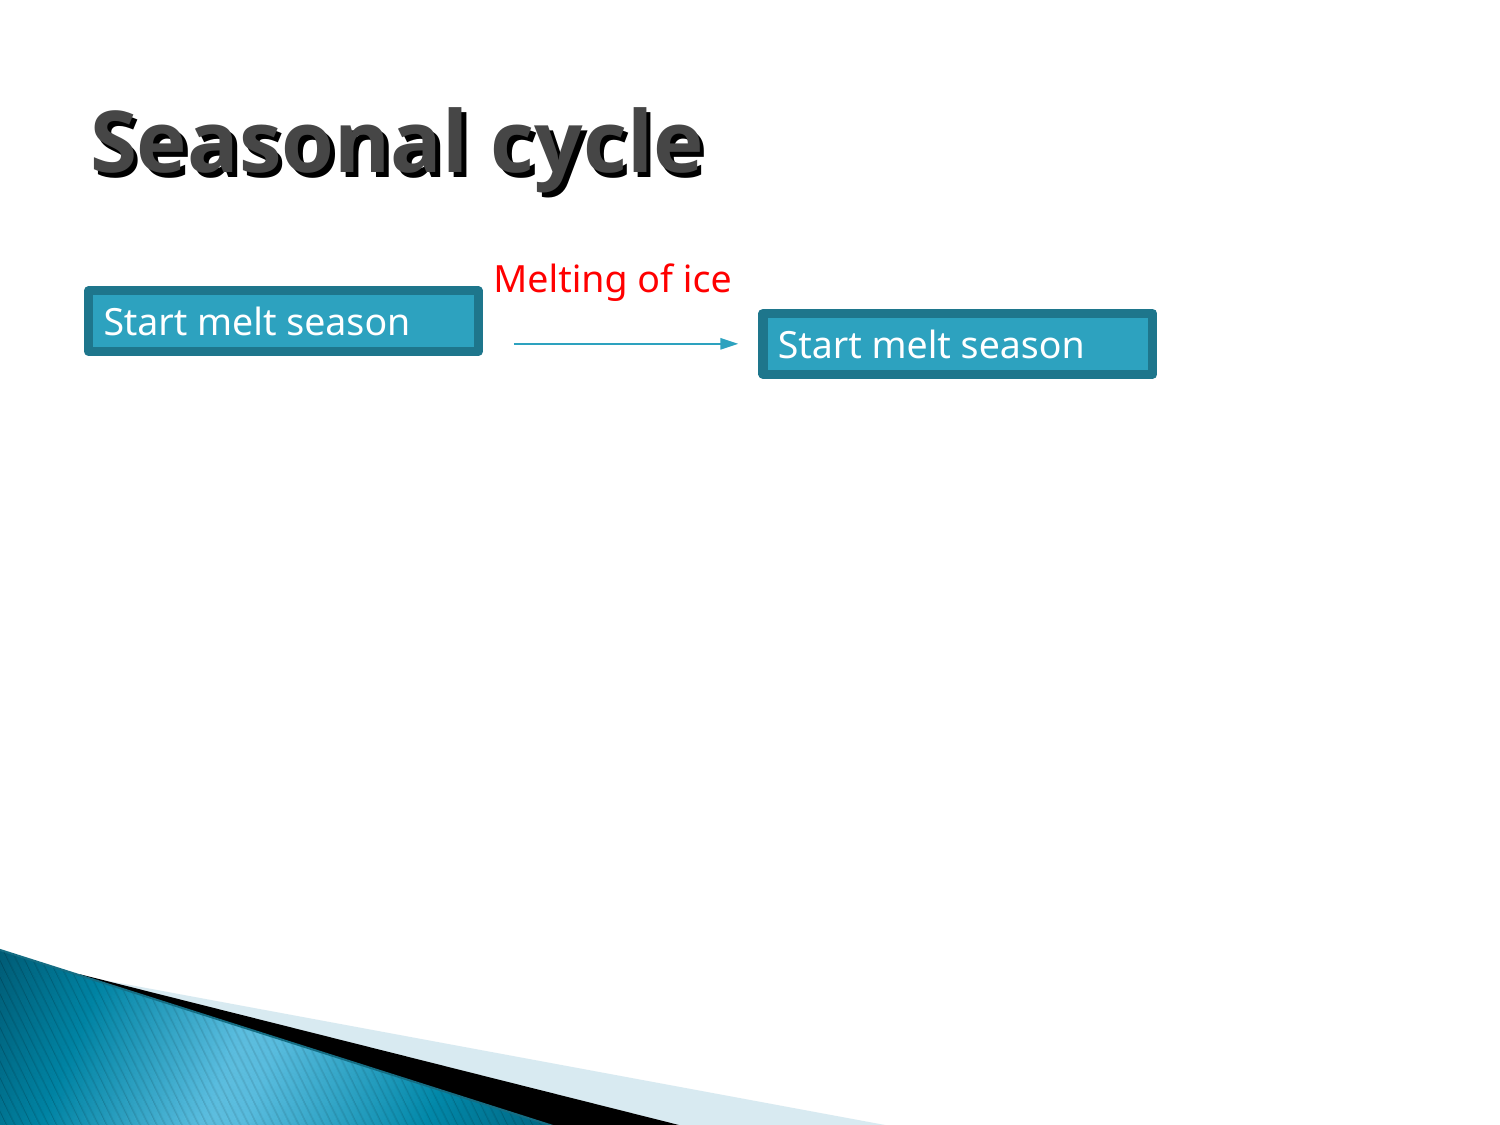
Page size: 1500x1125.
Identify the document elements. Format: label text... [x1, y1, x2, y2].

text_box Melting of ice [478, 247, 764, 309]
text_box Start melt season [762, 313, 1153, 375]
text_box Start melt season [88, 290, 479, 352]
title Seasonal cycle [75, 45, 1426, 233]
